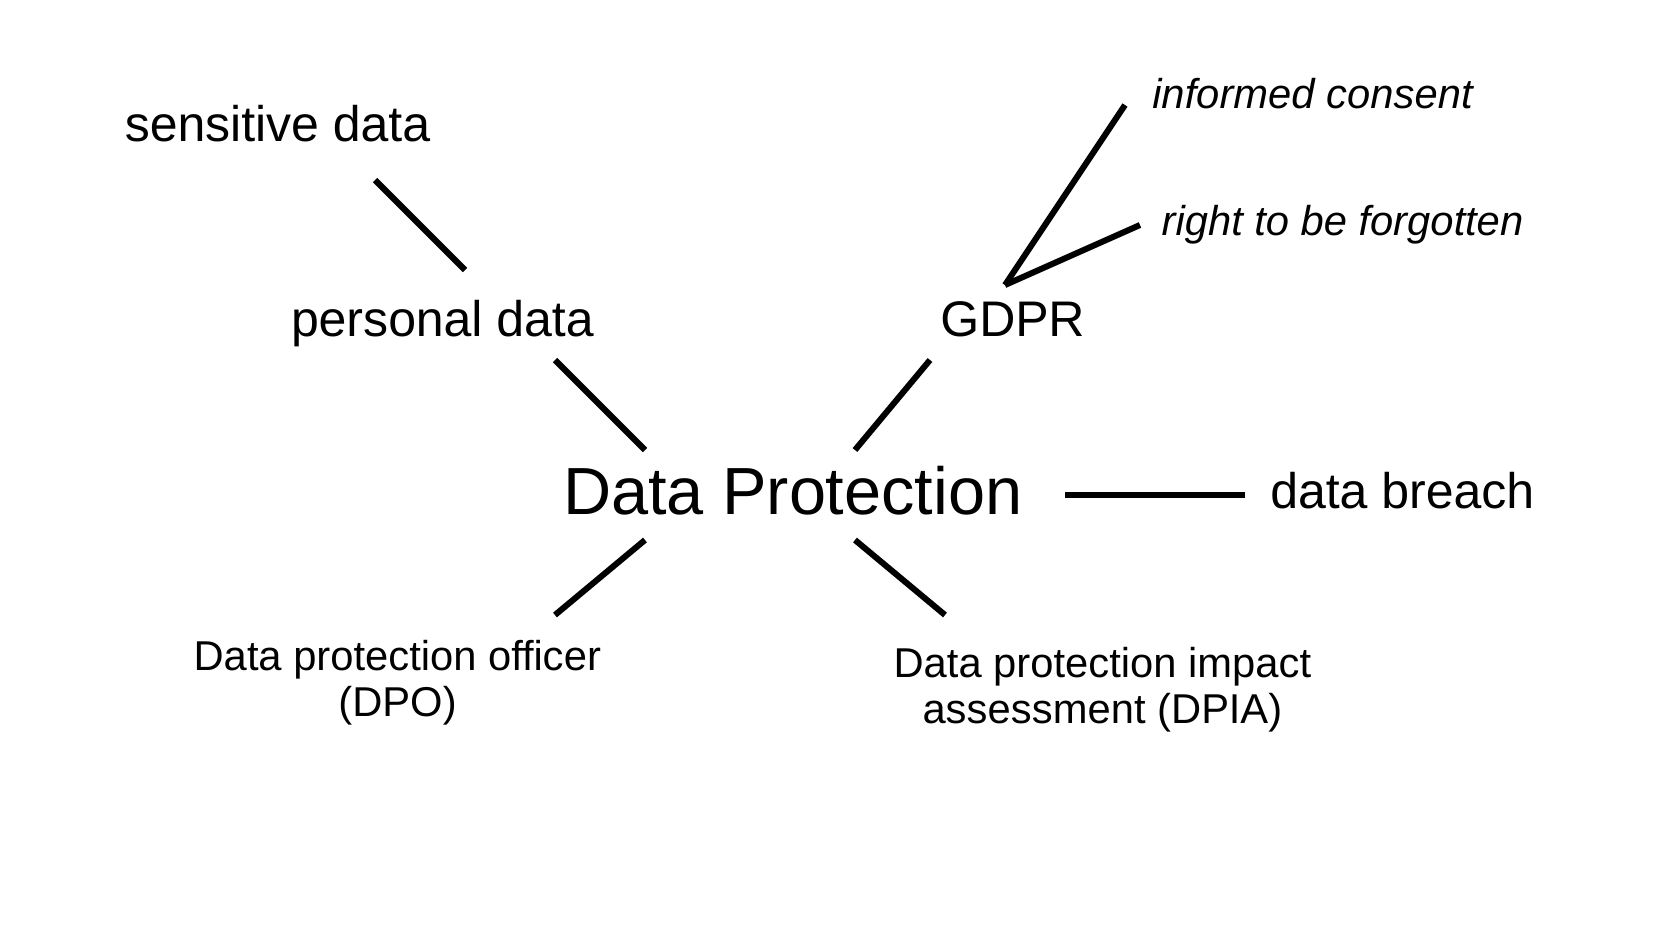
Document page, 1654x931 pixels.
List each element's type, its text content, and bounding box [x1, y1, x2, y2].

text_box Data protection officer (DPO) [165, 607, 631, 751]
text_box GDPR [1016, 247, 1080, 276]
text_box sensitive data [75, 52, 481, 196]
text_box data breach [1200, 420, 1606, 563]
text_box informed consent [1110, 22, 1516, 150]
text_box Data protection impact assessment (DPIA) [870, 615, 1336, 758]
subtitle Data Protection [435, 420, 1151, 563]
text_box right to be forgotten [1095, 150, 1591, 293]
text_box personal data [240, 247, 646, 391]
text_box GDPR [810, 247, 1216, 391]
